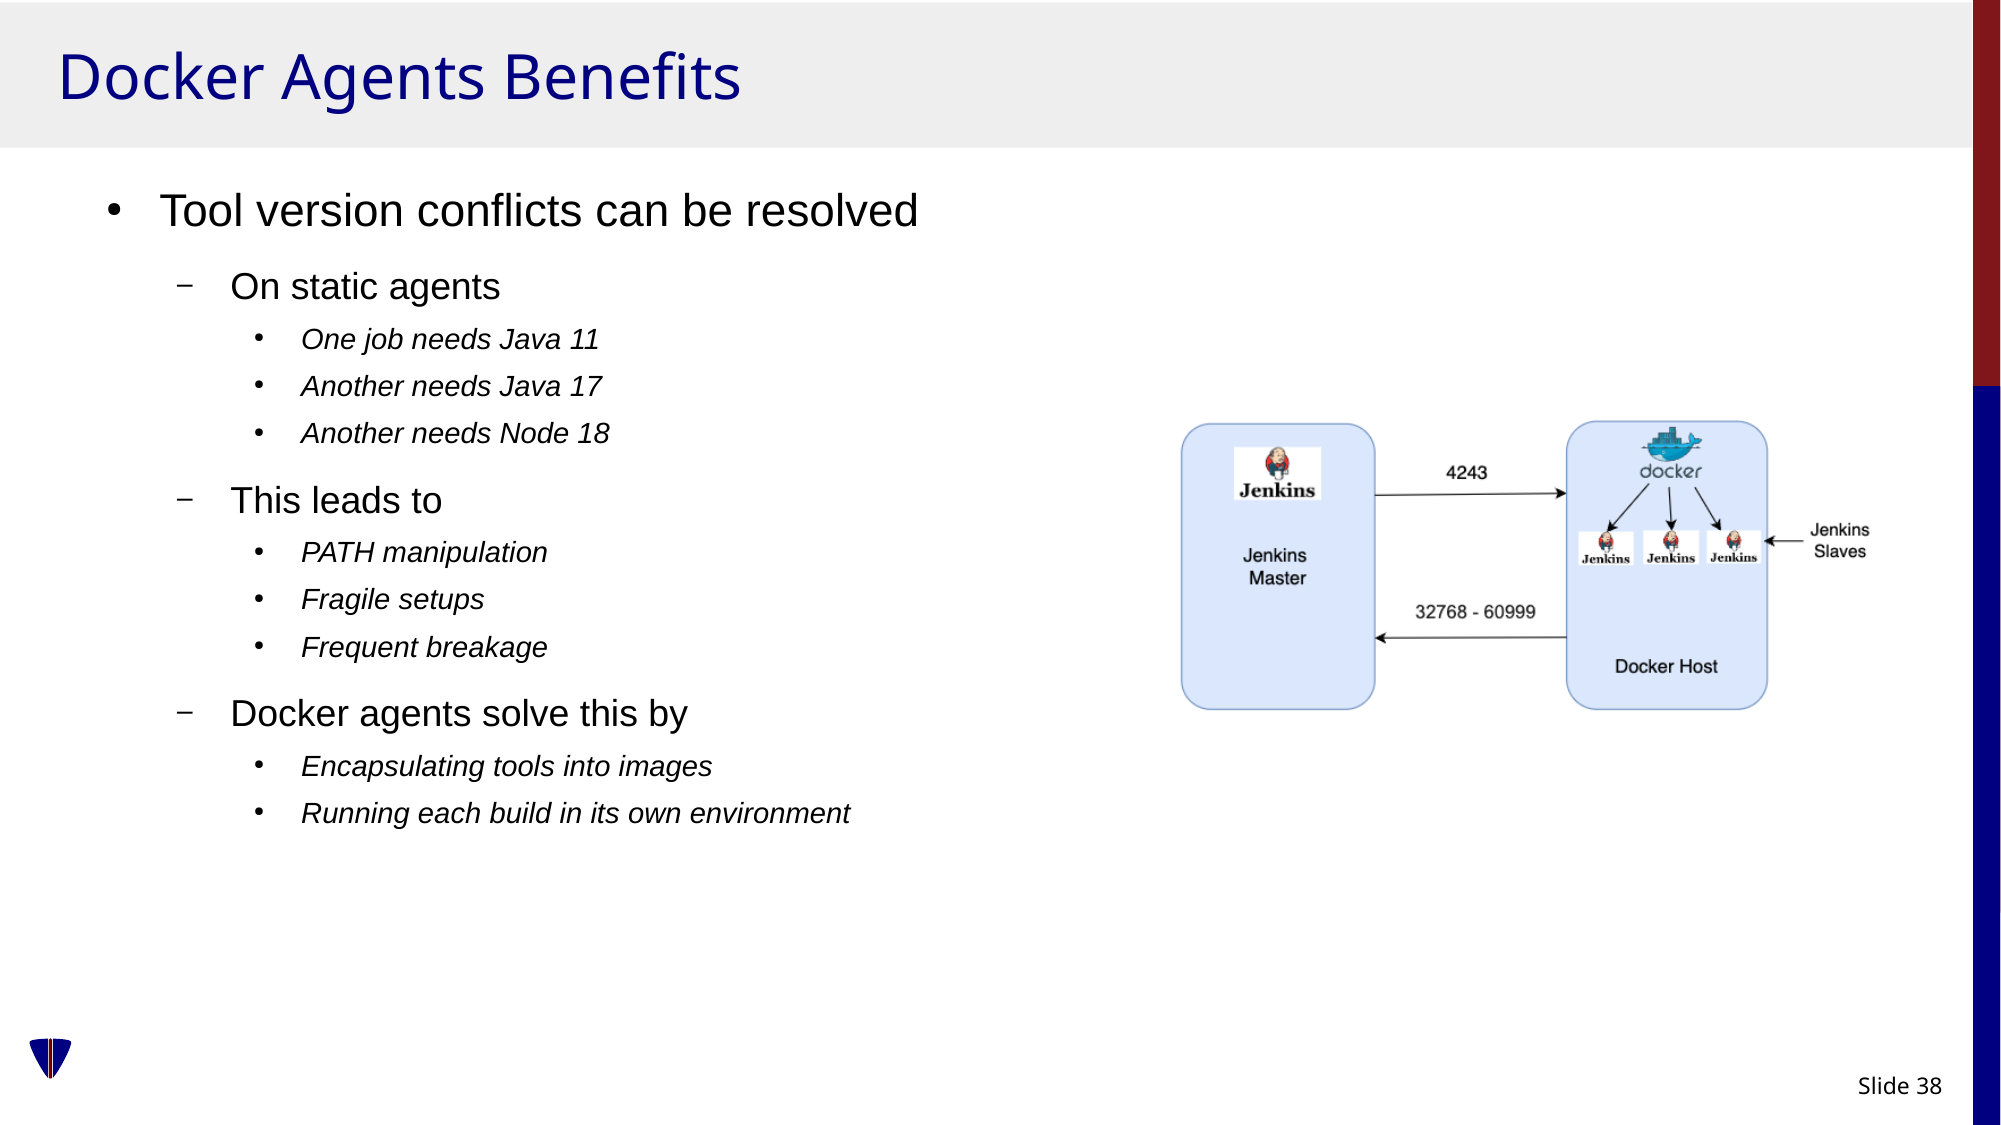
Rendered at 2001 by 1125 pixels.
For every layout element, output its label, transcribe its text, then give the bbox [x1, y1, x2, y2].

list Tool version conflicts can be resolved On static agents One job needs Java 11 Another needs Java 17 Another needs Node 18 This leads to PATH manipulation Fragile setups Frequent breakage Docker agents solve this by Encapsulating tools into images Running each build in its own environment [88, 177, 1123, 1034]
title Docker Agents Benefits [0, 2, 1973, 148]
picture [1148, 368, 1890, 768]
